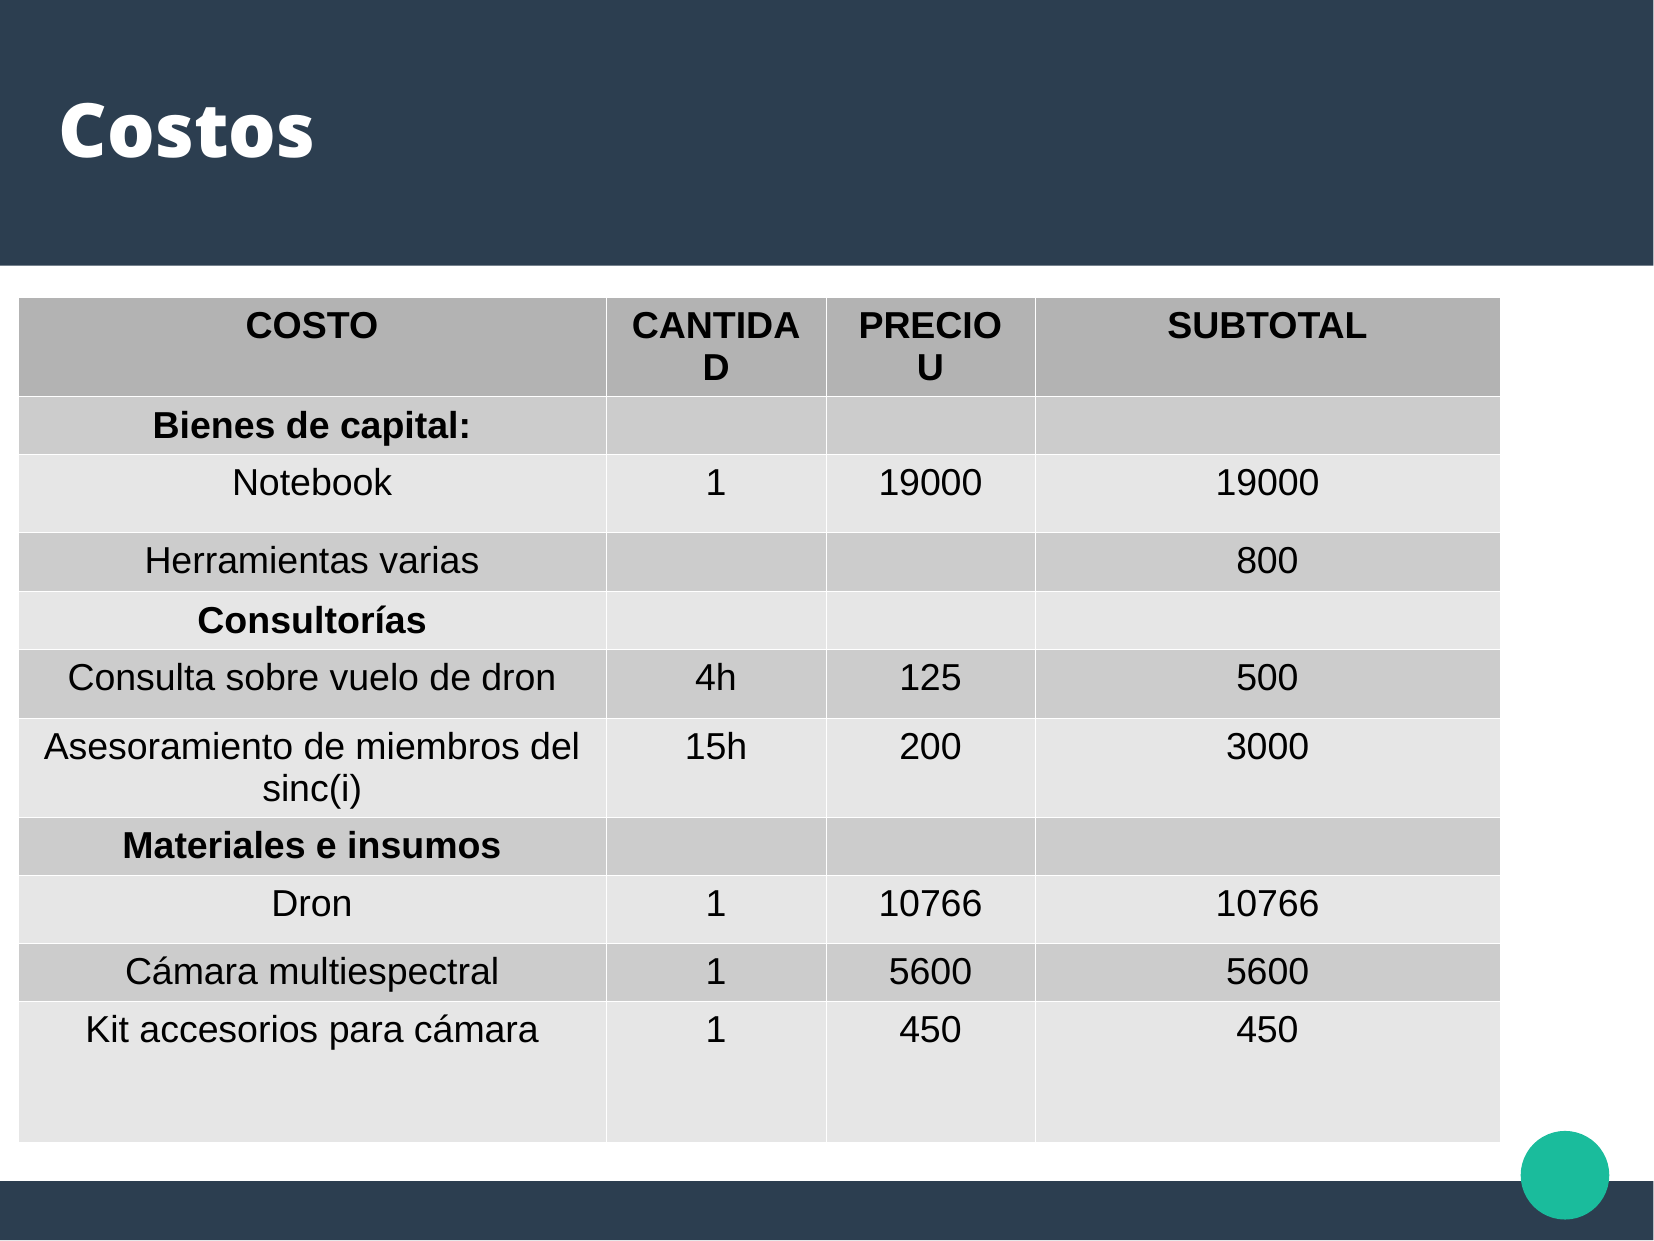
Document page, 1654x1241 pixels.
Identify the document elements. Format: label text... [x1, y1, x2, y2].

table_cell Consultorías [19, 592, 606, 649]
table_cell 200 [827, 719, 1035, 817]
table_header COSTO [19, 298, 606, 396]
table_cell 800 [1036, 533, 1500, 591]
table_cell Herramientas varias [19, 533, 606, 591]
table_cell 1 [607, 455, 826, 532]
table_cell [607, 592, 826, 649]
table_cell Materiales e insumos [19, 818, 606, 875]
table_cell 4h [607, 650, 826, 718]
title Costos [59, 49, 1595, 207]
table_cell 10766 [827, 876, 1035, 943]
table_cell Asesoramiento de miembros del sinc(i) [19, 719, 606, 817]
table_cell [607, 818, 826, 875]
table_cell 450 [1036, 1002, 1500, 1142]
table_cell 450 [827, 1002, 1035, 1142]
table_cell 1 [607, 876, 826, 943]
table_cell [1036, 818, 1500, 875]
table_cell Dron [19, 876, 606, 943]
table_cell 3000 [1036, 719, 1500, 817]
table_cell 19000 [827, 455, 1035, 532]
table_cell [607, 397, 826, 454]
table_cell Cámara multiespectral [19, 944, 606, 1001]
table_header PRECIO U [827, 298, 1035, 396]
table_cell Kit accesorios para cámara [19, 1002, 606, 1142]
table_cell [827, 592, 1035, 649]
table_cell [1036, 592, 1500, 649]
table_cell 5600 [827, 944, 1035, 1001]
table_cell 1 [607, 944, 826, 1001]
table_cell [827, 533, 1035, 591]
table_cell 500 [1036, 650, 1500, 718]
table_cell [607, 533, 826, 591]
table_cell 15h [607, 719, 826, 817]
table_cell [827, 397, 1035, 454]
table_cell 1 [607, 1002, 826, 1142]
table_cell 5600 [1036, 944, 1500, 1001]
table_cell 10766 [1036, 876, 1500, 943]
table_cell Notebook [19, 455, 606, 532]
table_cell 125 [827, 650, 1035, 718]
table_cell [827, 818, 1035, 875]
table_cell Bienes de capital: [19, 397, 606, 454]
table_cell 19000 [1036, 455, 1500, 532]
table_header SUBTOTAL [1036, 298, 1500, 396]
table_cell [1036, 397, 1500, 454]
table_cell Consulta sobre vuelo de dron [19, 650, 606, 718]
table_header CANTIDAD [607, 298, 826, 396]
